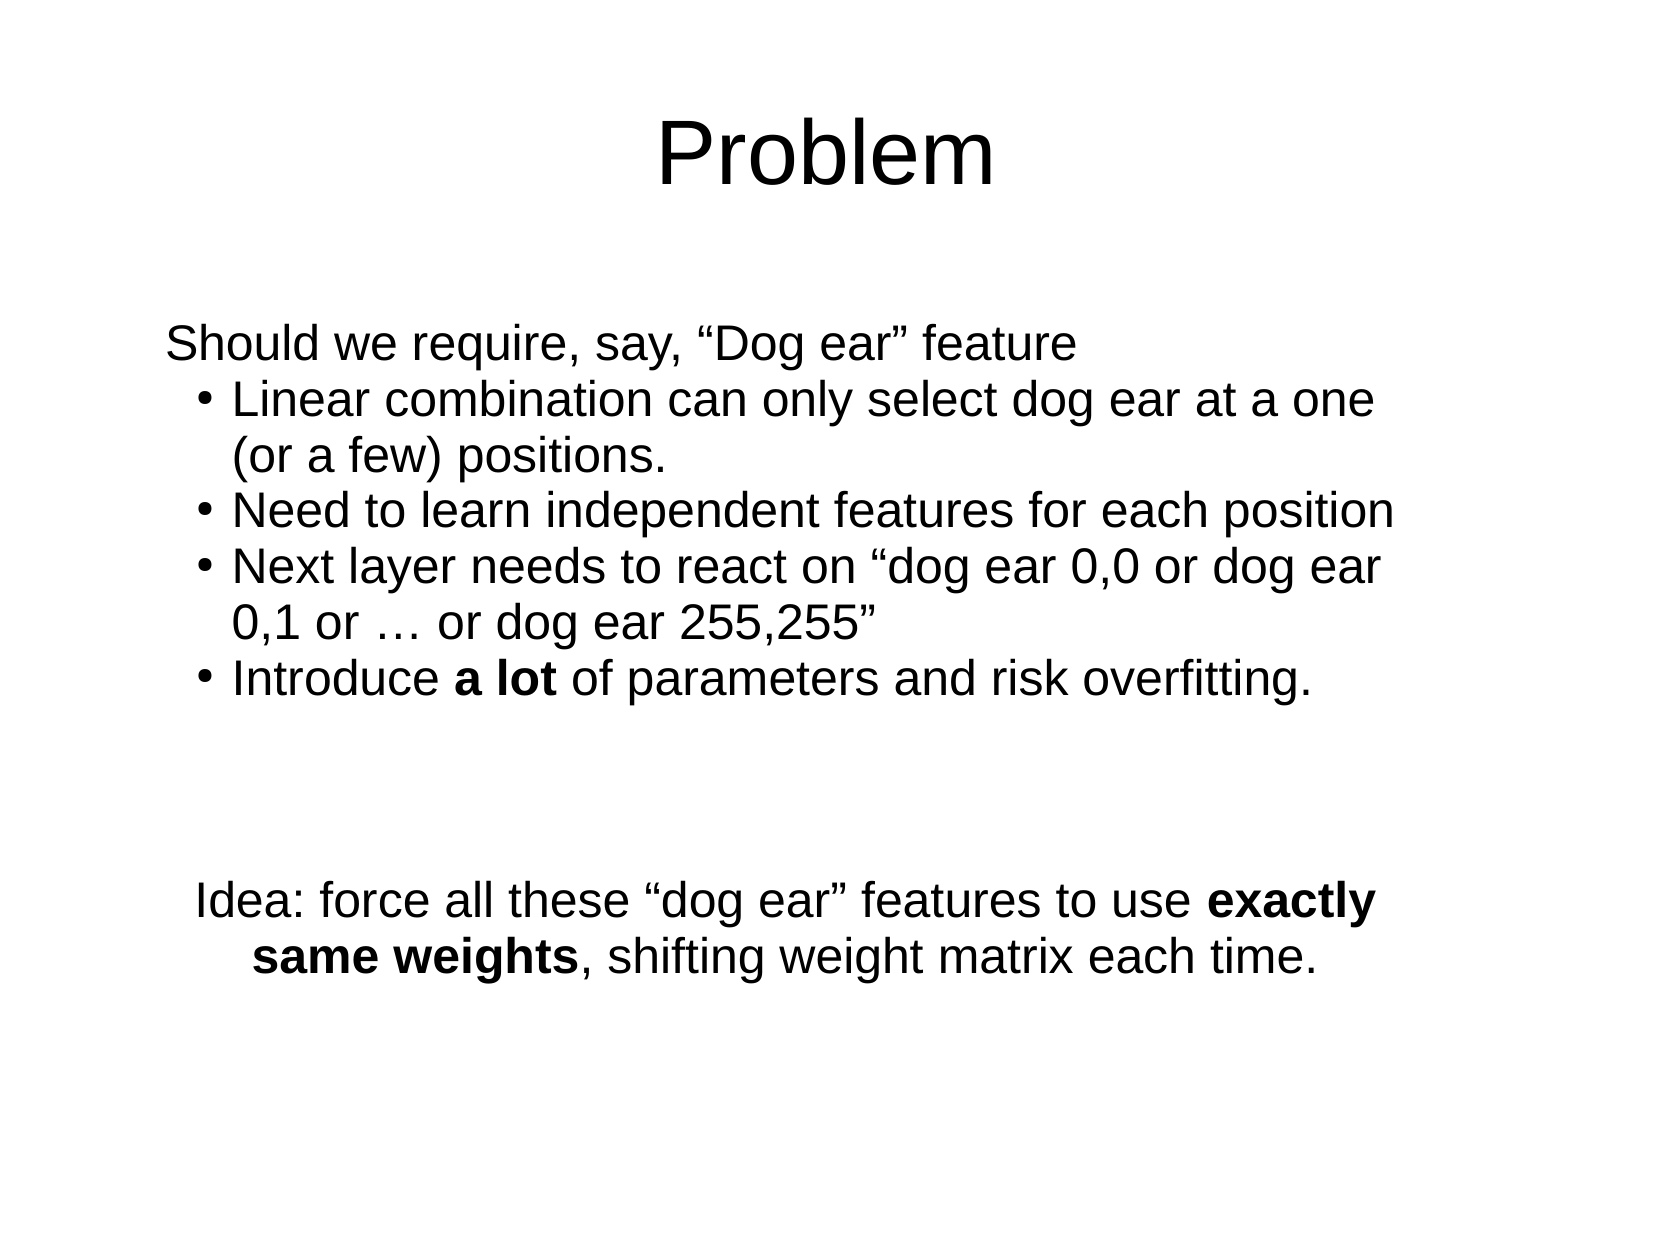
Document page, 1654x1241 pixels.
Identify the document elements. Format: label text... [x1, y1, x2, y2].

title Problem [82, 49, 1571, 257]
text_box Should we require, say, “Dog ear” feature Linear combination can only select dog ear at a one (or a few) positions. Need to learn independent features for each position Next layer needs to react on “dog ear 0,0 or dog ear 0,1 or … or dog ear 255,255” Introduce a lot of parameters and risk overfitting. Idea: force all these “dog ear” features to use exactly same weights, shifting weight matrix each time. [90, 198, 1411, 1213]
